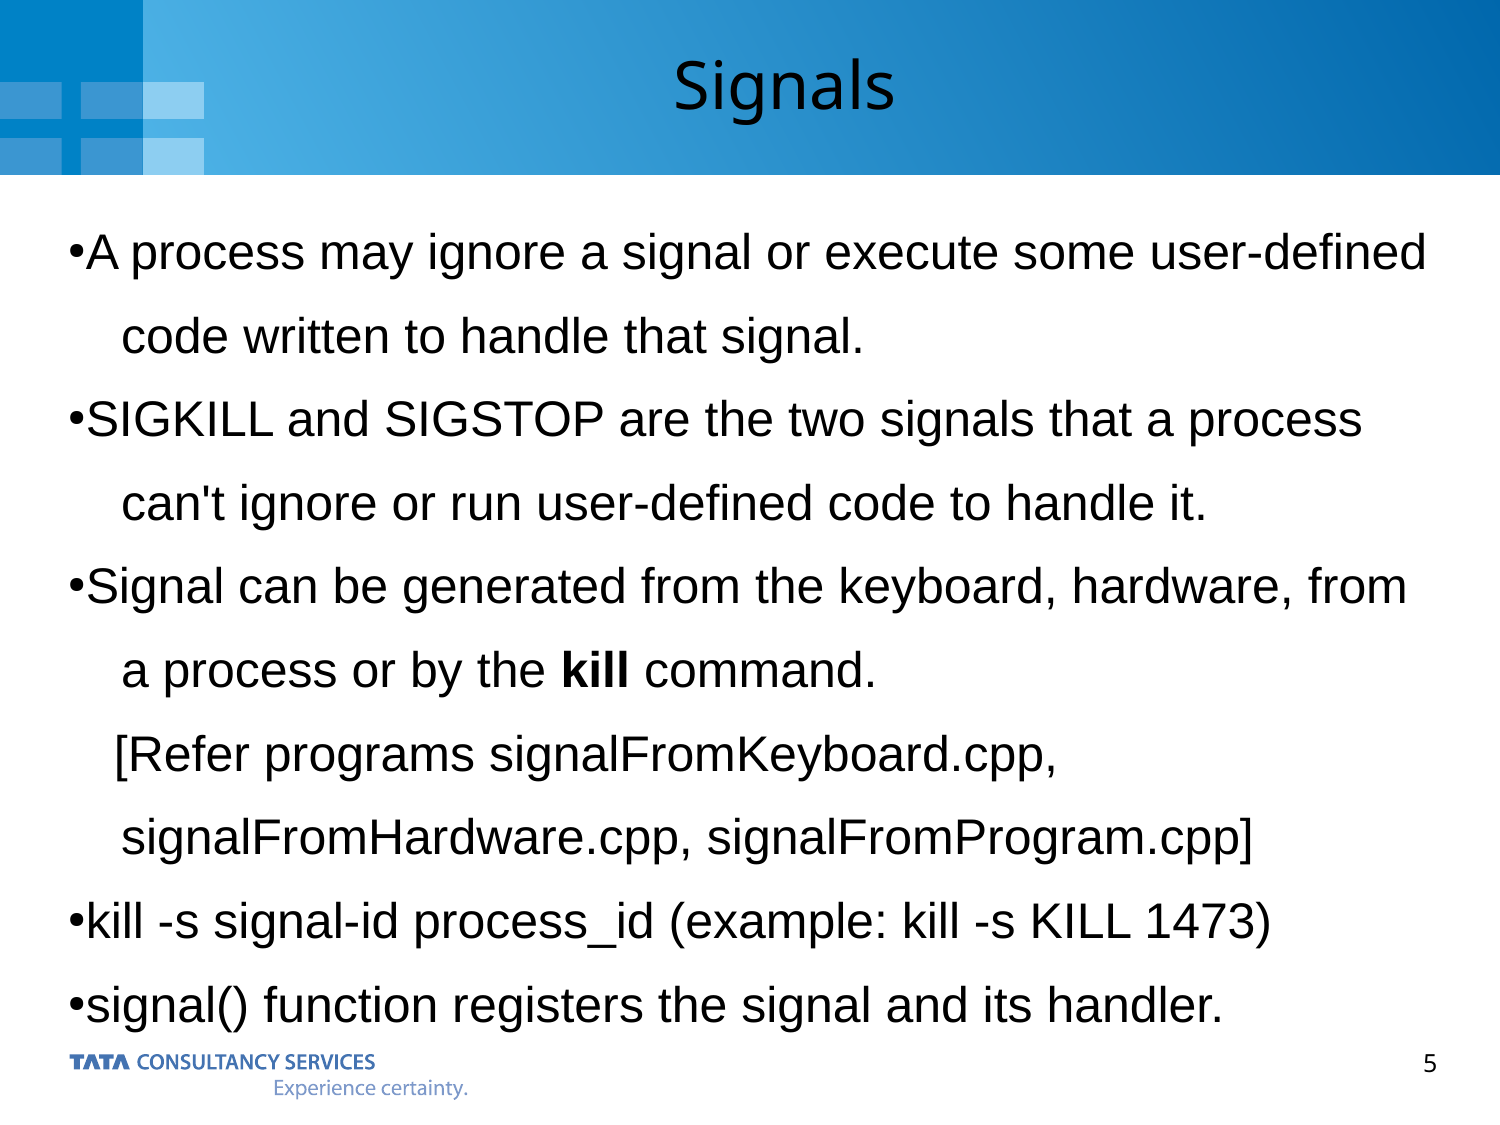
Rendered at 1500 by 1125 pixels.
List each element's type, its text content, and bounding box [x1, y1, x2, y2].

text_box Signals [224, 11, 1347, 154]
text_box A process may ignore a signal or execute some user-defined code written to handle that signal. SIGKILL and SIGSTOP are the two signals that a process can't ignore or run user-defined code to handle it. Signal can be generated from the keyboard, hardware, from a process or by the kill command. [Refer programs signalFromKeyboard.cpp, signalFromHardware.cpp, signalFromProgram.cpp] kill -s signal-id process_id (example: kill -s KILL 1473) signal() function registers the signal and its handler. [35, 188, 1465, 1040]
